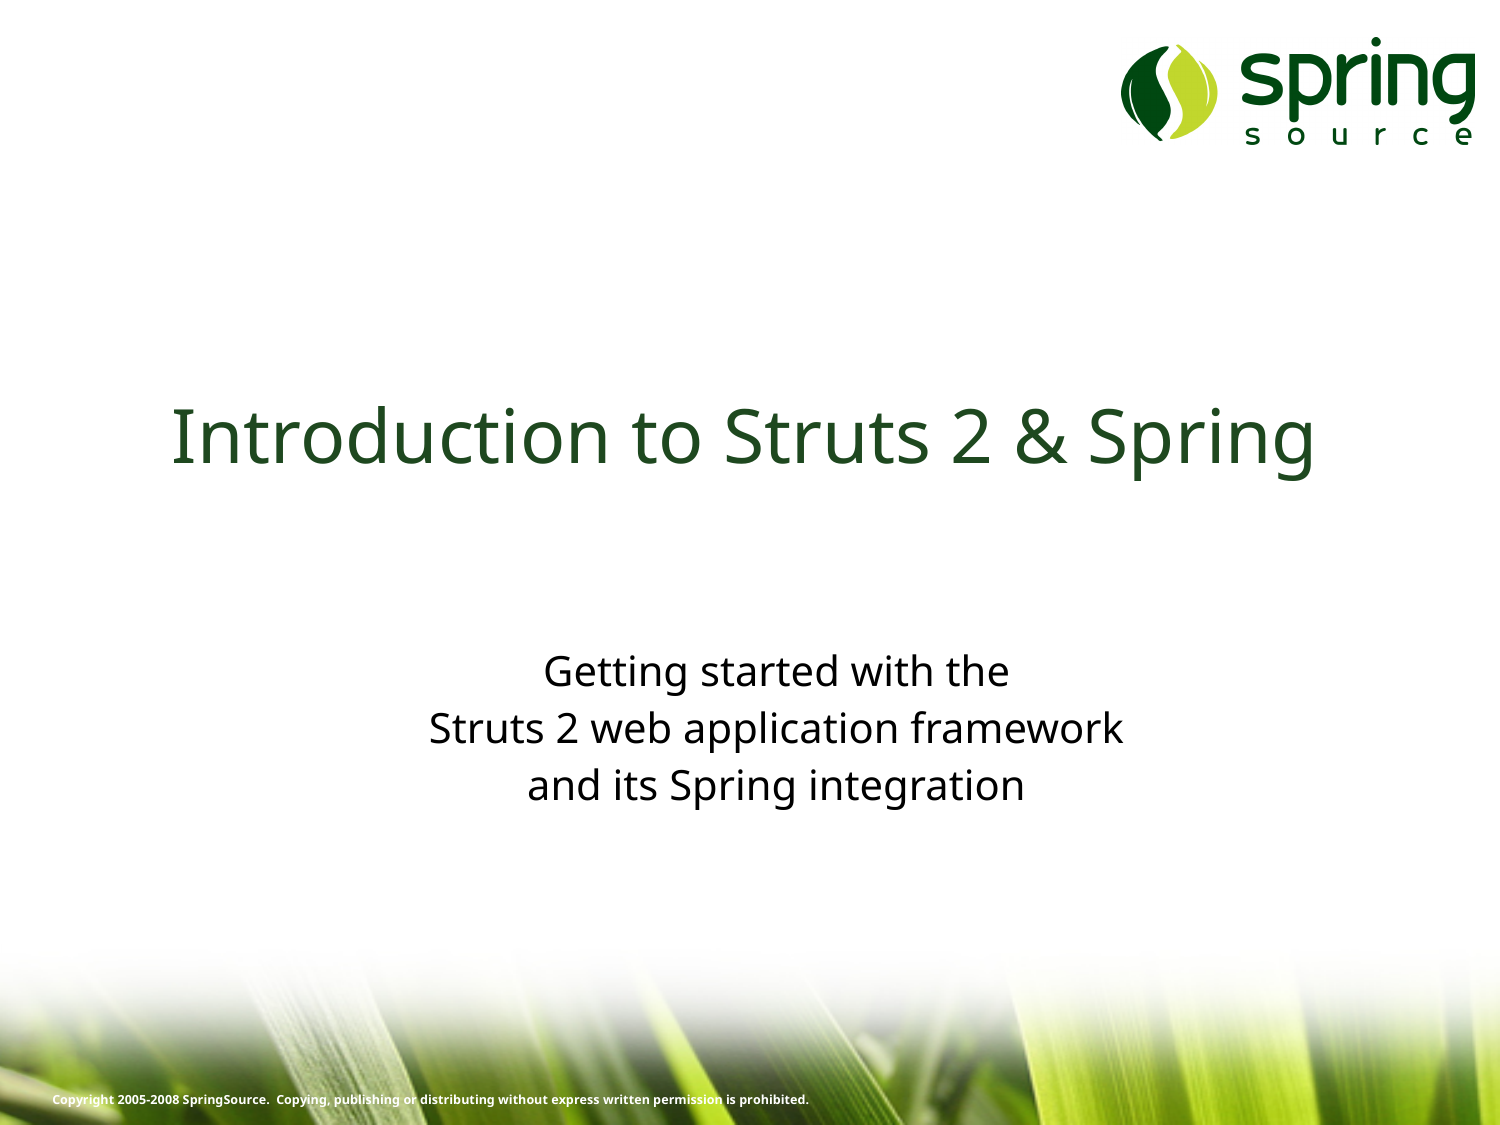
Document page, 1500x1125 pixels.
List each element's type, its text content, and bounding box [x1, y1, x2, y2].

title Introduction to Struts 2 & Spring [107, 340, 1383, 529]
picture [0, 944, 1500, 1125]
subtitle Getting started with the Struts 2 web application framework and its Spring integration [214, 499, 1265, 790]
picture [1121, 37, 1475, 145]
